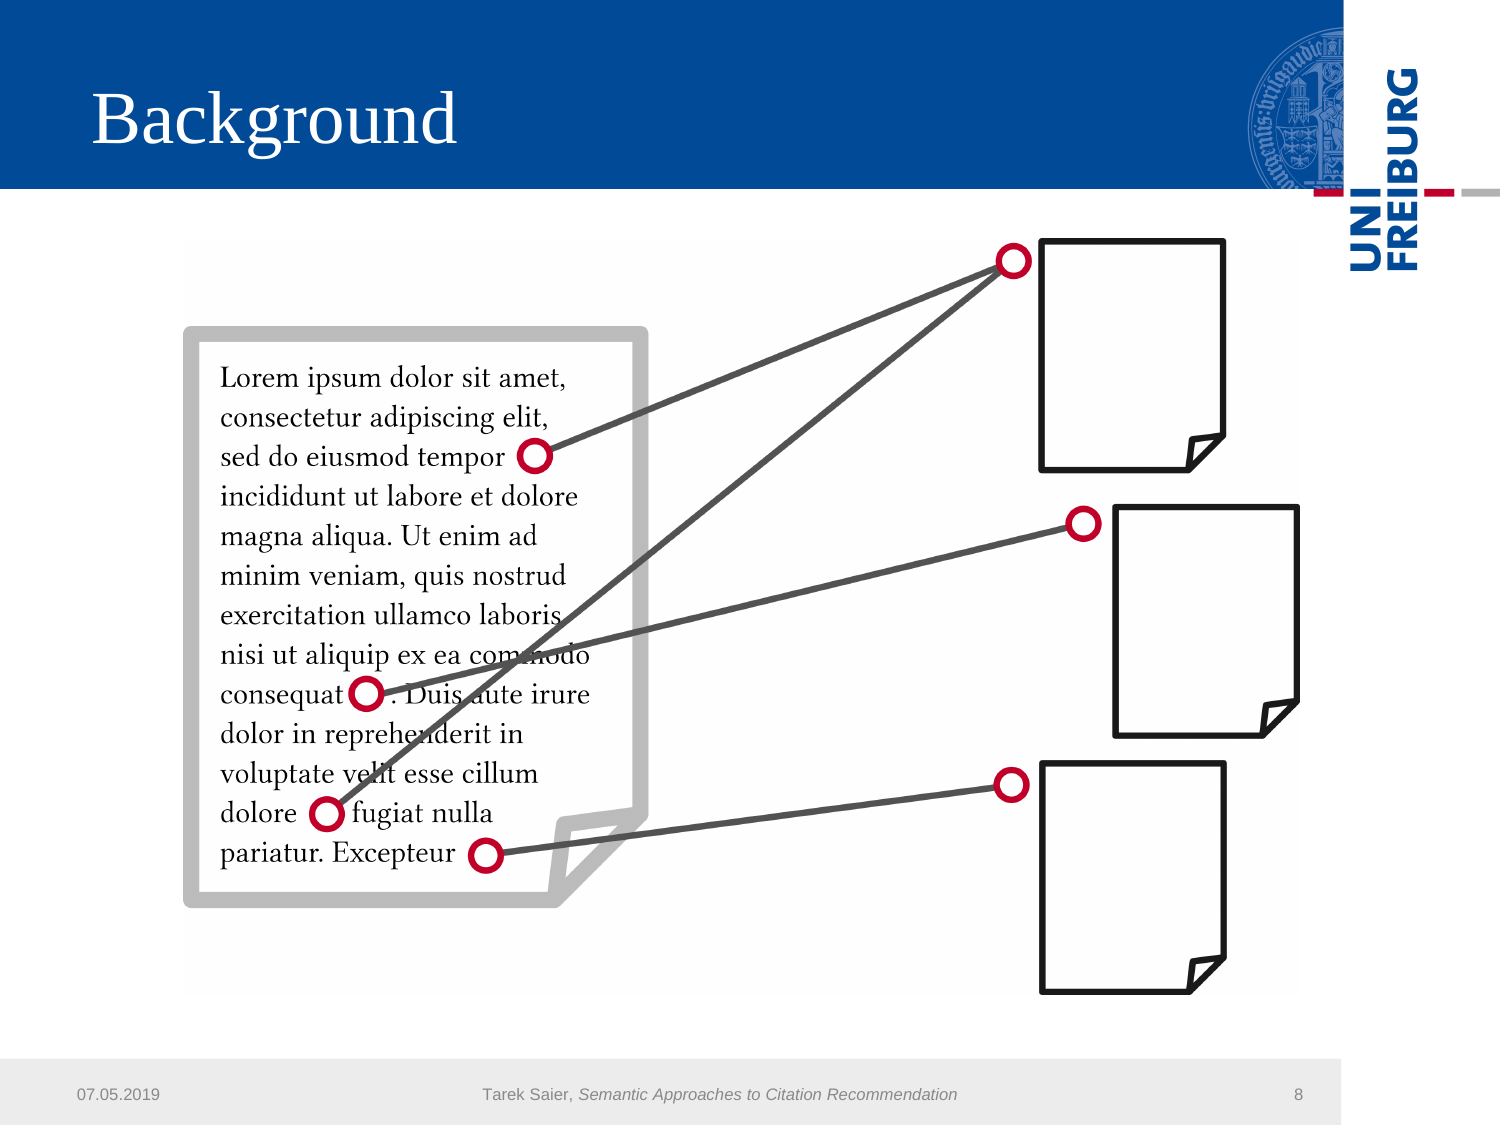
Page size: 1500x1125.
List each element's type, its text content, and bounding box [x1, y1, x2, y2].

picture [0, 0, 1500, 995]
title Background [76, 49, 1235, 178]
